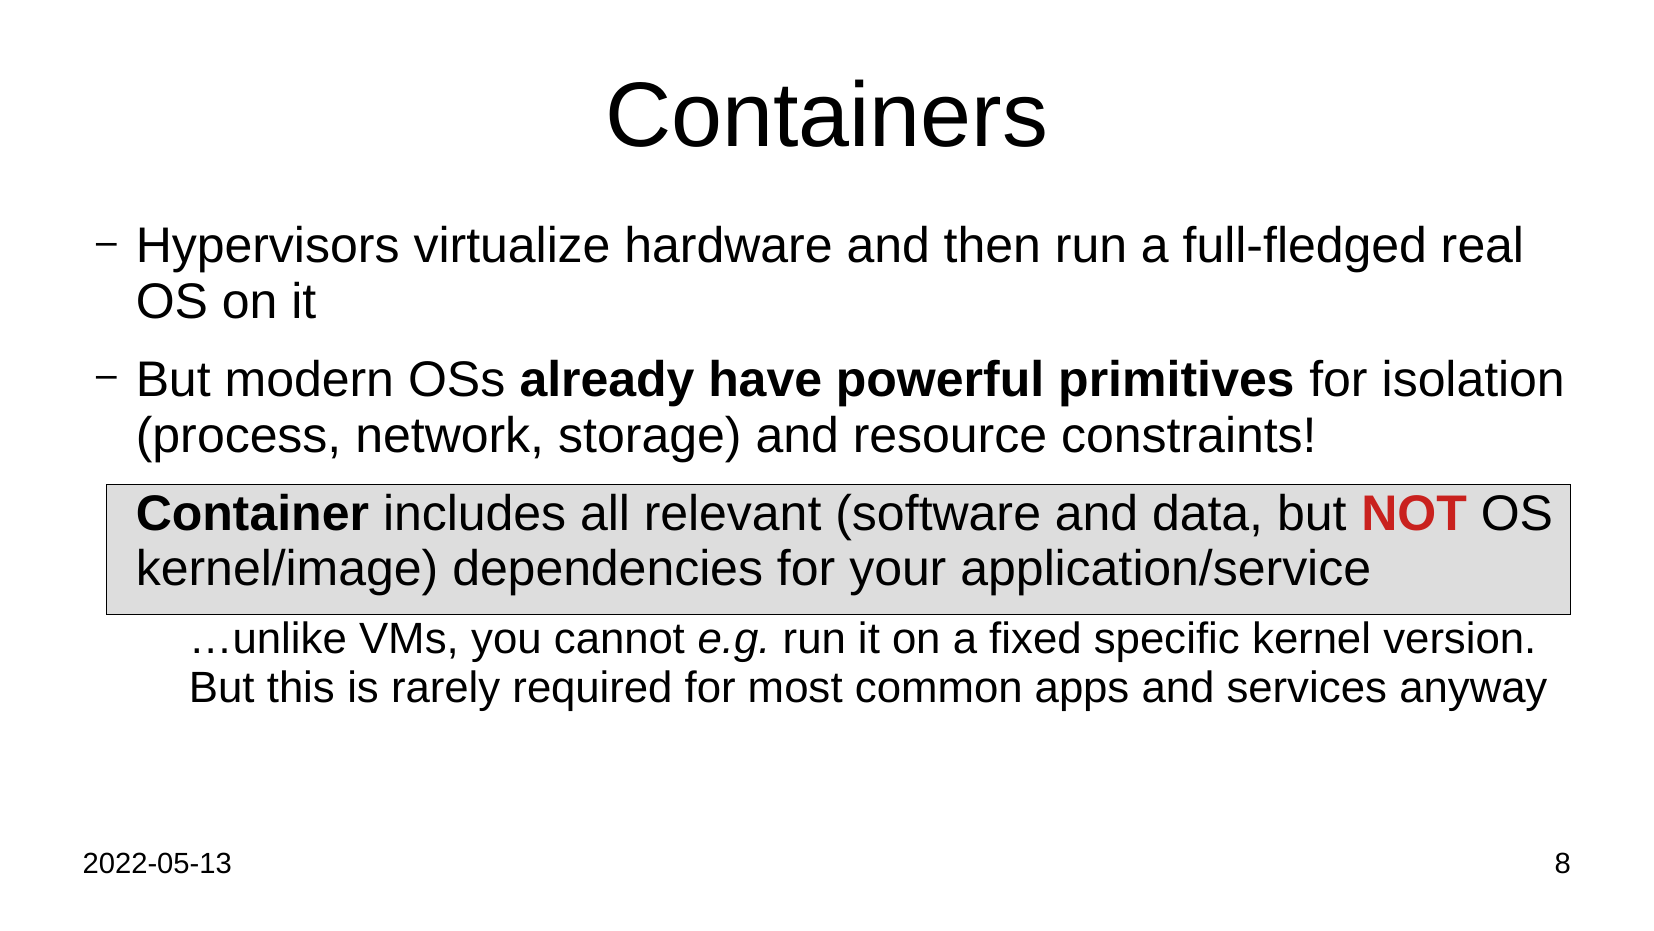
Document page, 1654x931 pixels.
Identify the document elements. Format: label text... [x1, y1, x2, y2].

list Hypervisors virtualize hardware and then run a full-fledged real OS on it But modern OSs already have powerful primitives for isolation (process, network, storage) and resource constraints! Container includes all relevant (software and data, but NOT OS kernel/image) dependencies for your application/service …unlike VMs, you cannot e.g. run it on a fixed specific kernel version. But this is rarely required for most common apps and services anyway [82, 217, 1571, 758]
title Containers [82, 37, 1571, 193]
